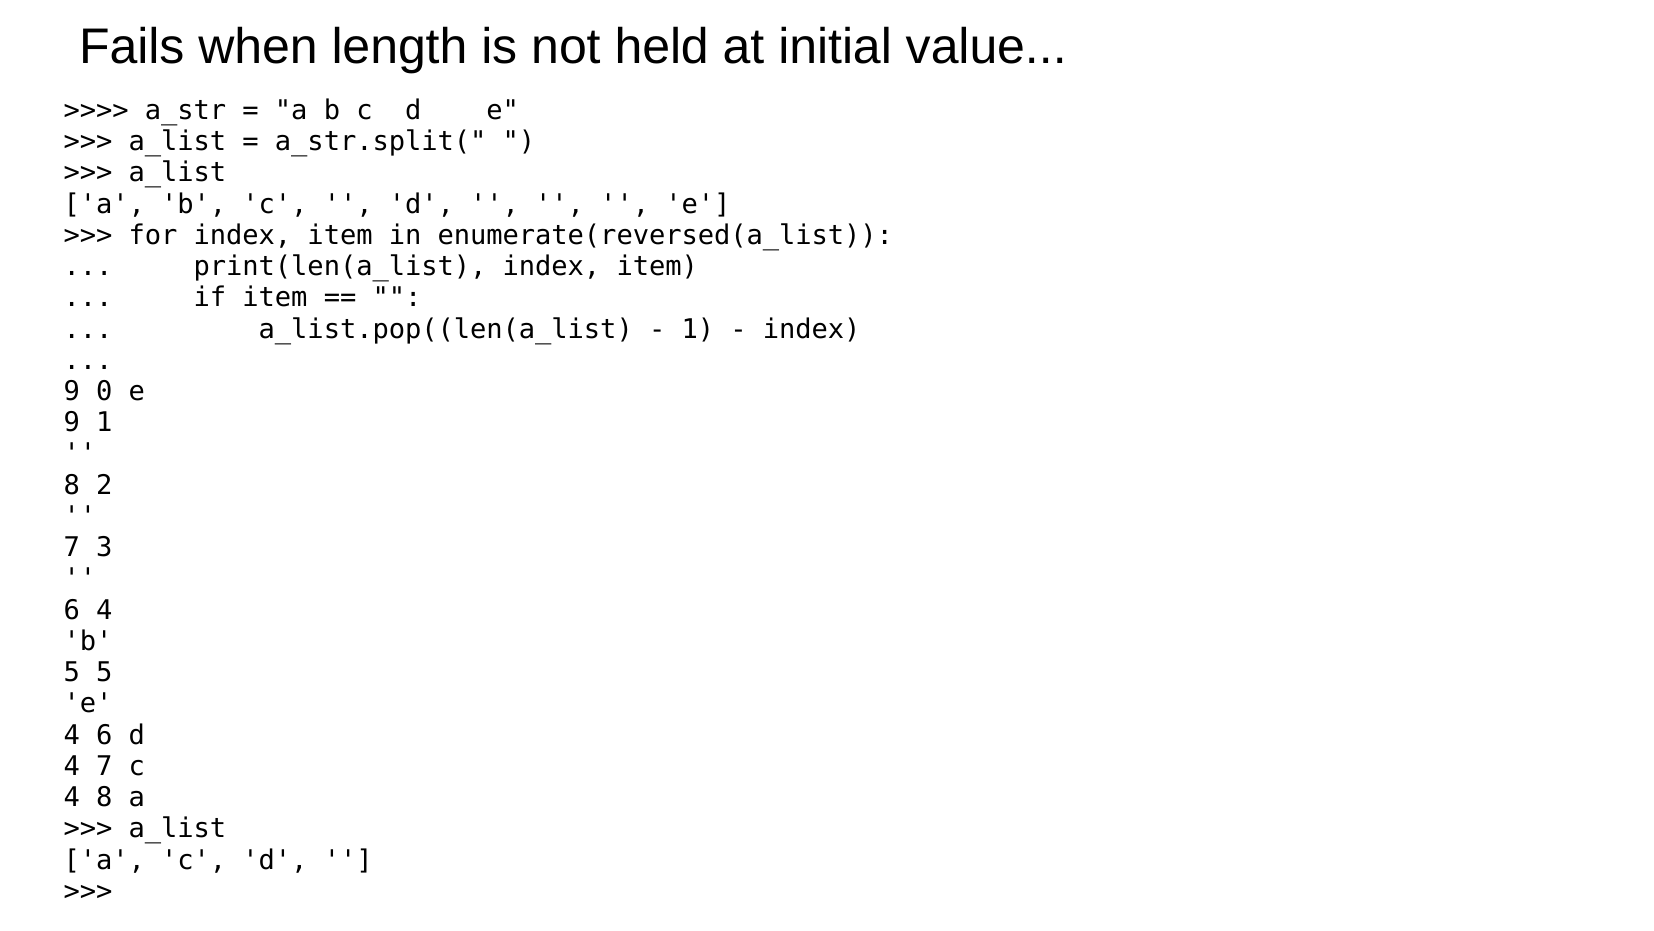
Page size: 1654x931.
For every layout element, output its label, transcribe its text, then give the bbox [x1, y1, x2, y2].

text_box >>>> a_str = "a b c d e" >>> a_list = a_str.split(" ") >>> a_list ['a', 'b', 'c', '', 'd', '', '', '', 'e'] >>> for index, item in enumerate(reversed(a_list)): ... print(len(a_list), index, item) ... if item == "": ... a_list.pop((len(a_list) - 1) - index) ... 9 0 e 9 1 '' 8 2 '' 7 3 '' 6 4 'b' 5 5 'e' 4 6 d 4 7 c 4 8 a >>> a_list ['a', 'c', 'd', ''] >>> [48, 86, 1630, 931]
list Fails when length is not held at initial value... [79, 18, 1568, 86]
